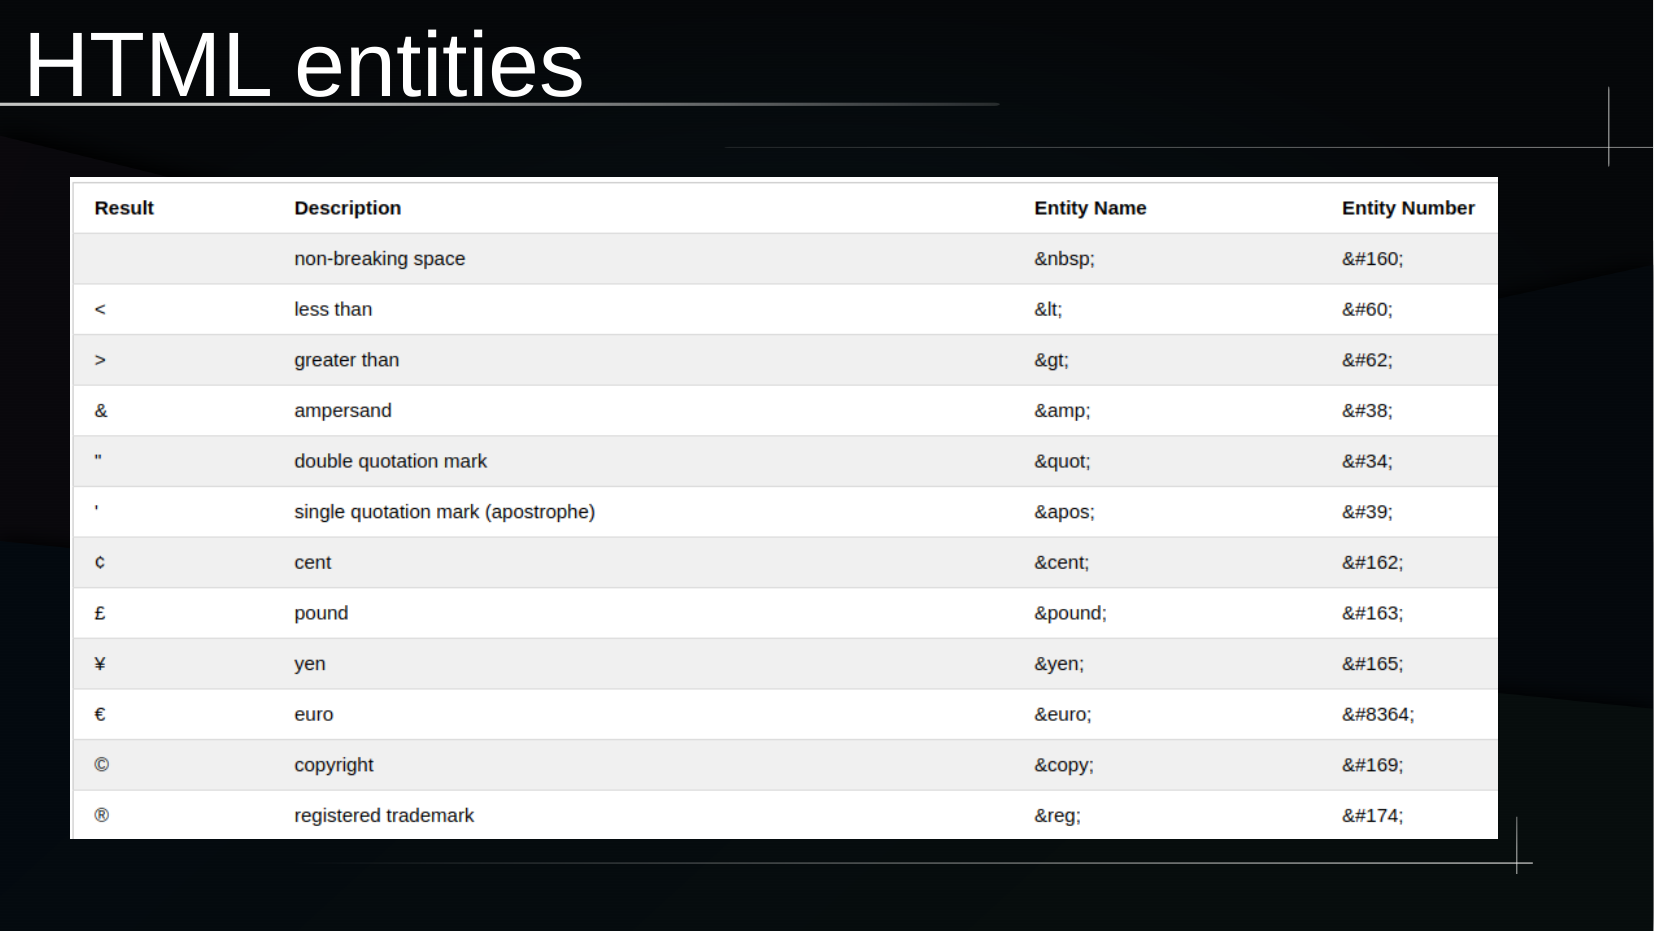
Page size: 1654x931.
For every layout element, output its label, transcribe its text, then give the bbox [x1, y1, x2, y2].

title HTML entities [23, 11, 1589, 119]
picture [0, 0, 1654, 931]
